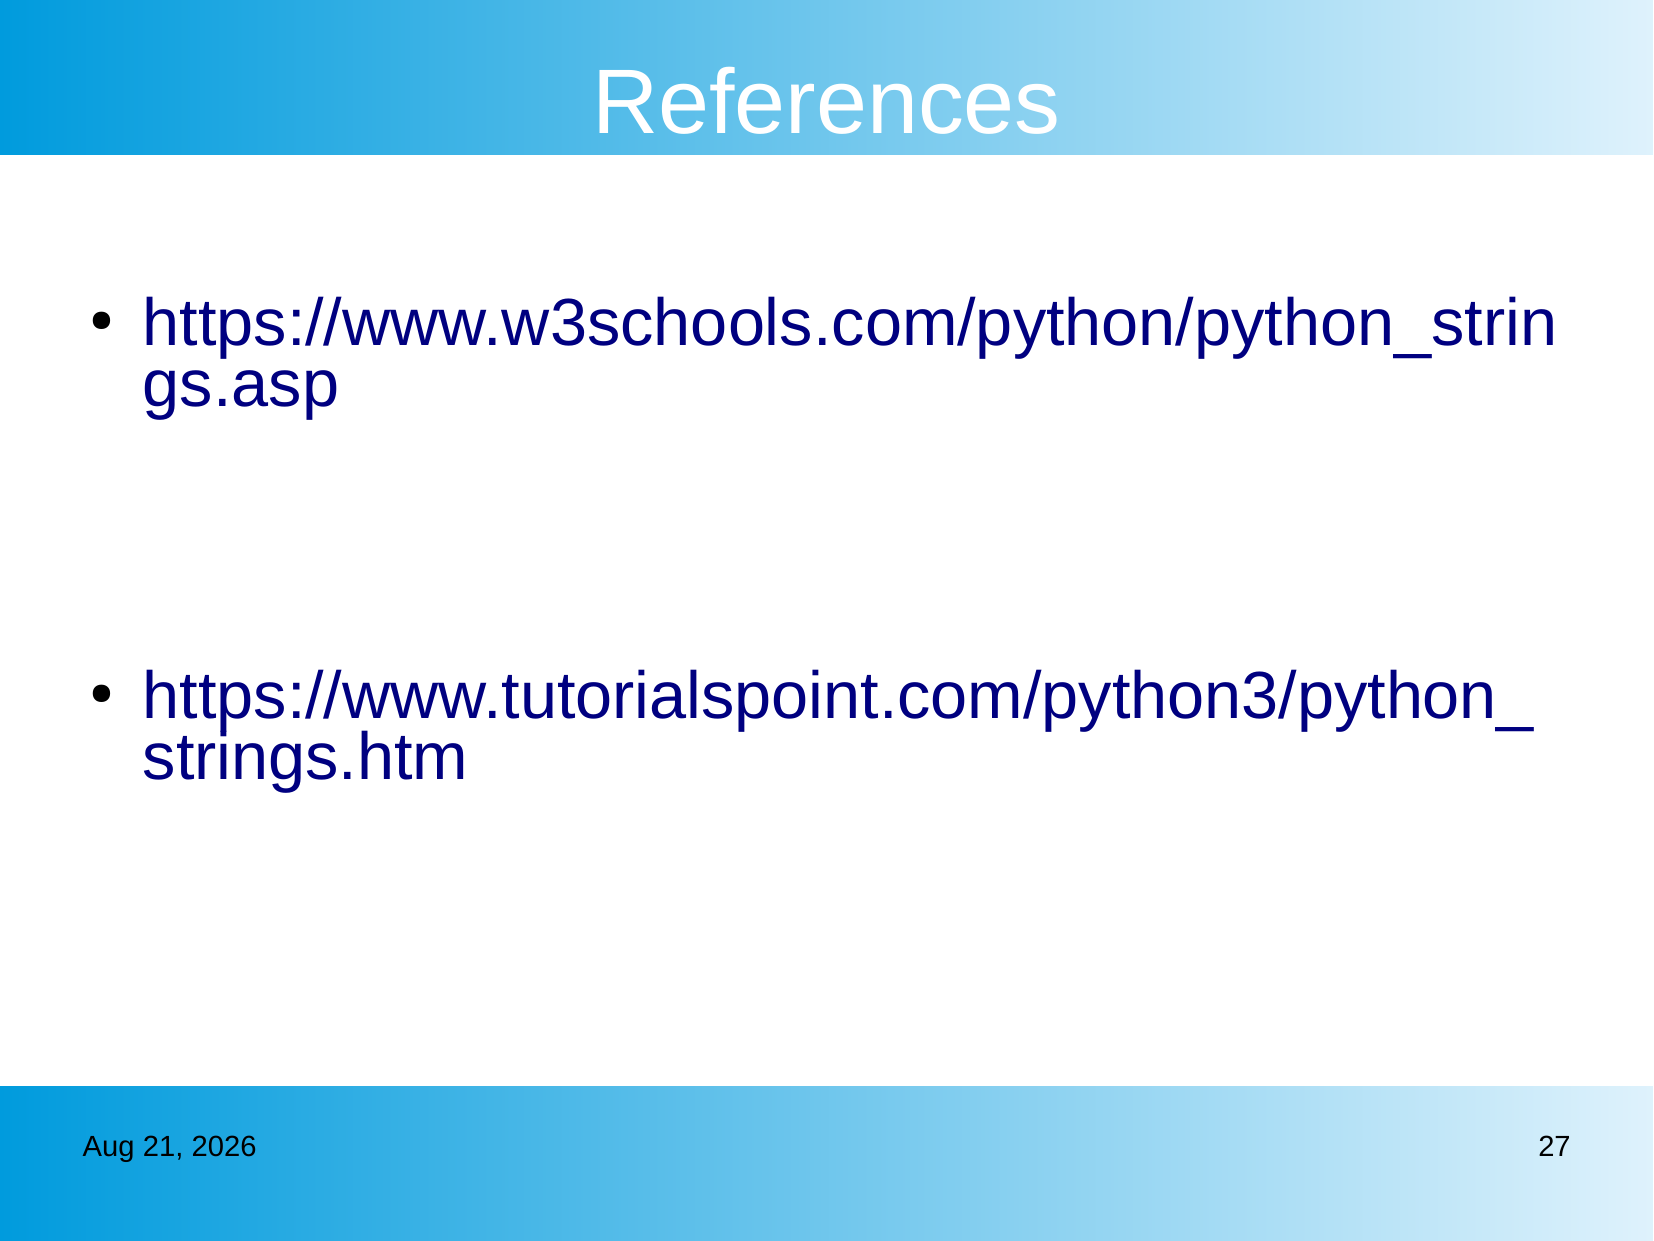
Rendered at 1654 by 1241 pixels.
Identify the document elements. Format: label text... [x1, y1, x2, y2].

list https://www.w3schools.com/python/python_strings.asp https://www.tutorialspoint.com/python3/python_strings.htm [71, 285, 1561, 1005]
title References [82, 49, 1571, 155]
